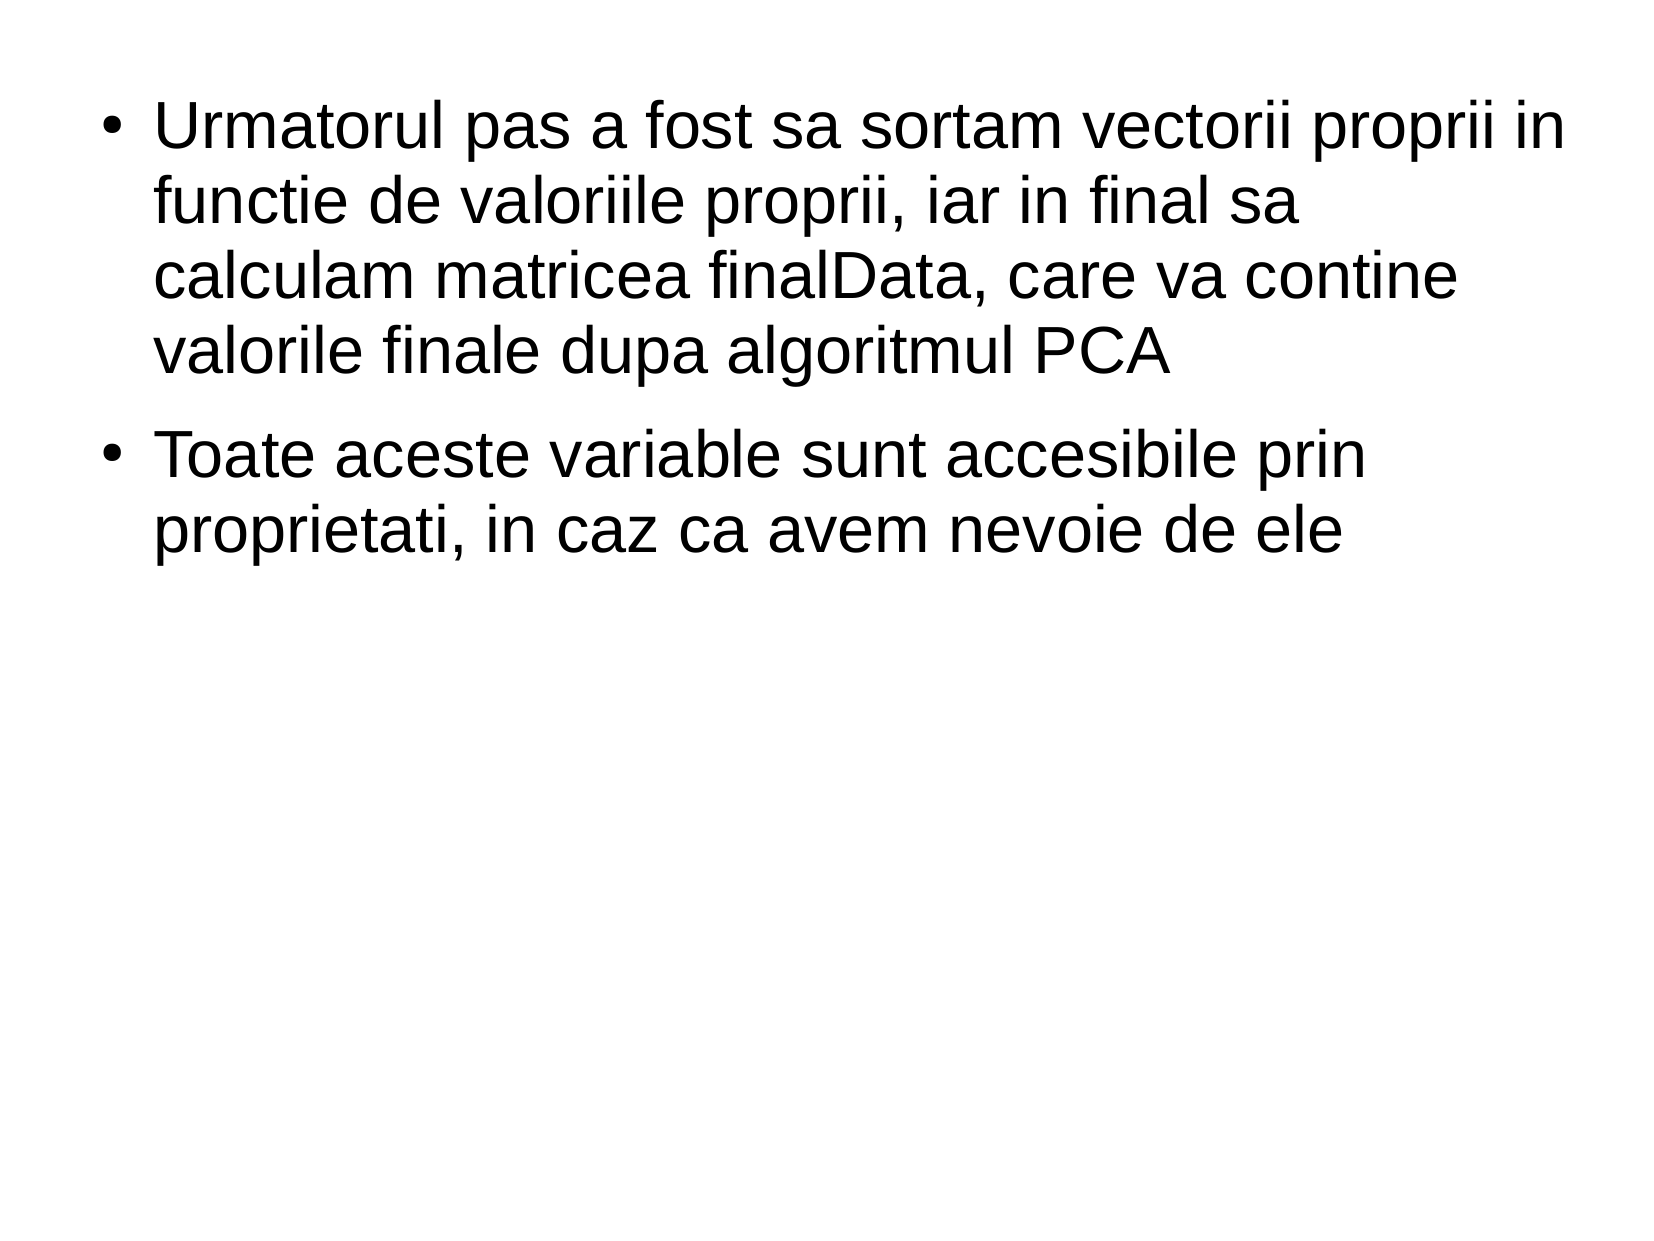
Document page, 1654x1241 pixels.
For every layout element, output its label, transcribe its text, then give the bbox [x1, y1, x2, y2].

list Urmatorul pas a fost sa sortam vectorii proprii in functie de valoriile proprii, iar in final sa calculam matricea finalData, care va contine valorile finale dupa algoritmul PCA Toate aceste variable sunt accesibile prin proprietati, in caz ca avem nevoie de ele [82, 88, 1571, 1152]
